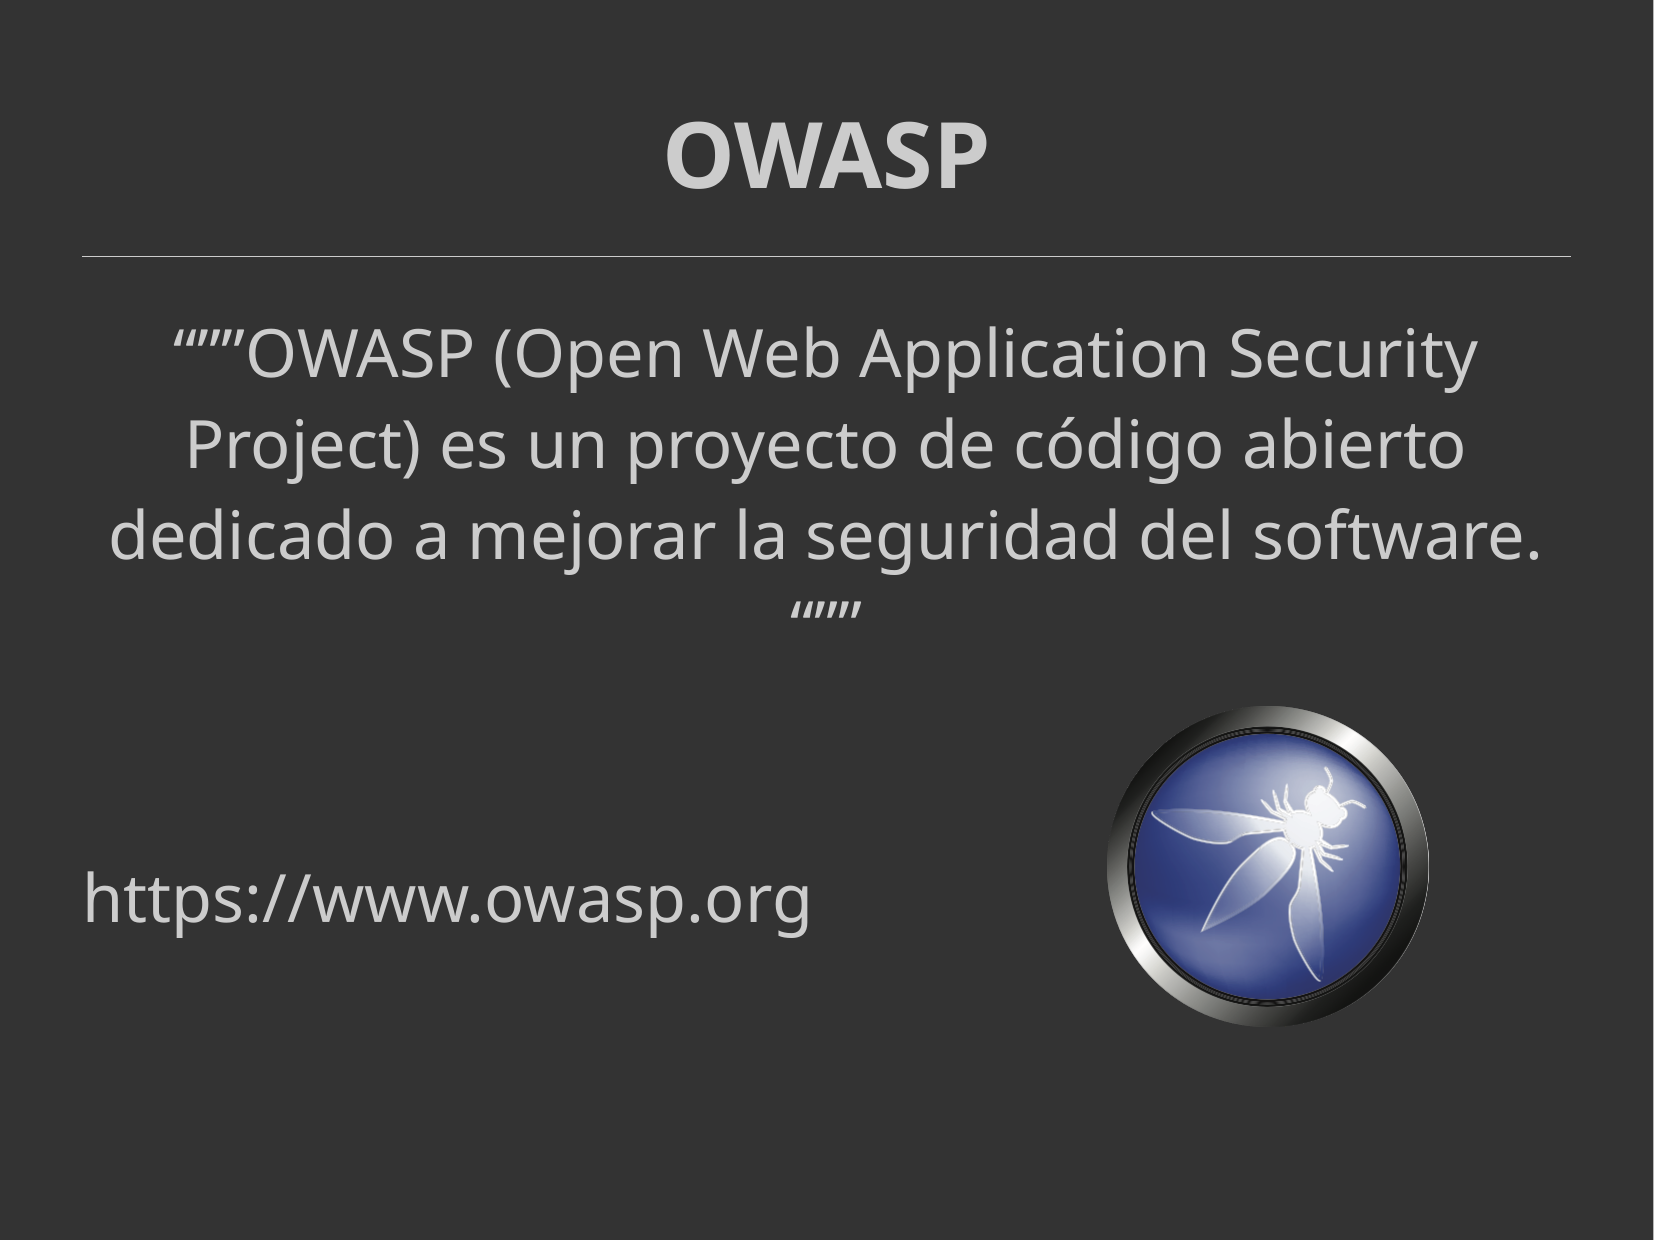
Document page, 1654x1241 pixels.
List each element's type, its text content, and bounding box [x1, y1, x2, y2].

subtitle “””OWASP (Open Web Application Security Project) es un proyecto de código abierto dedicado a mejorar la seguridad del software. “”” https://www.owasp.org [82, 355, 1571, 1075]
title OWASP [82, 49, 1571, 257]
picture [1106, 704, 1430, 1028]
